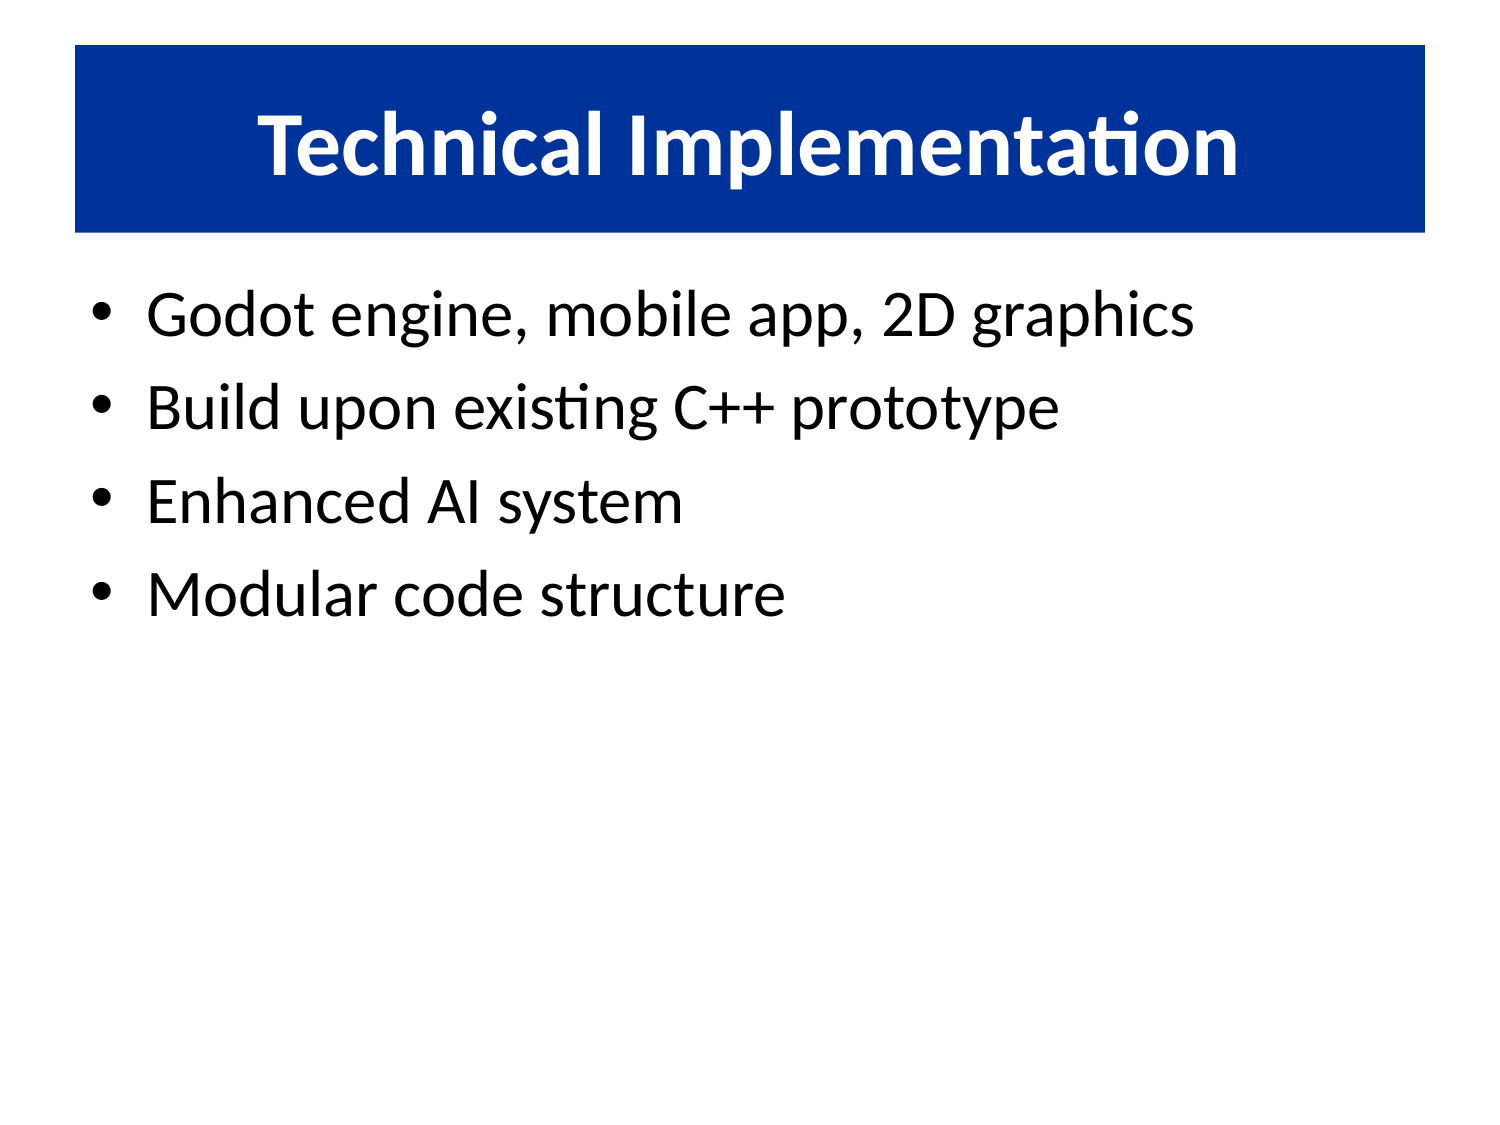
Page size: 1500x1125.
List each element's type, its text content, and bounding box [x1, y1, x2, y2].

list Godot engine, mobile app, 2D graphics Build upon existing C++ prototype Enhanced AI system Modular code structure [75, 262, 1425, 1005]
title Technical Implementation [75, 45, 1425, 233]
